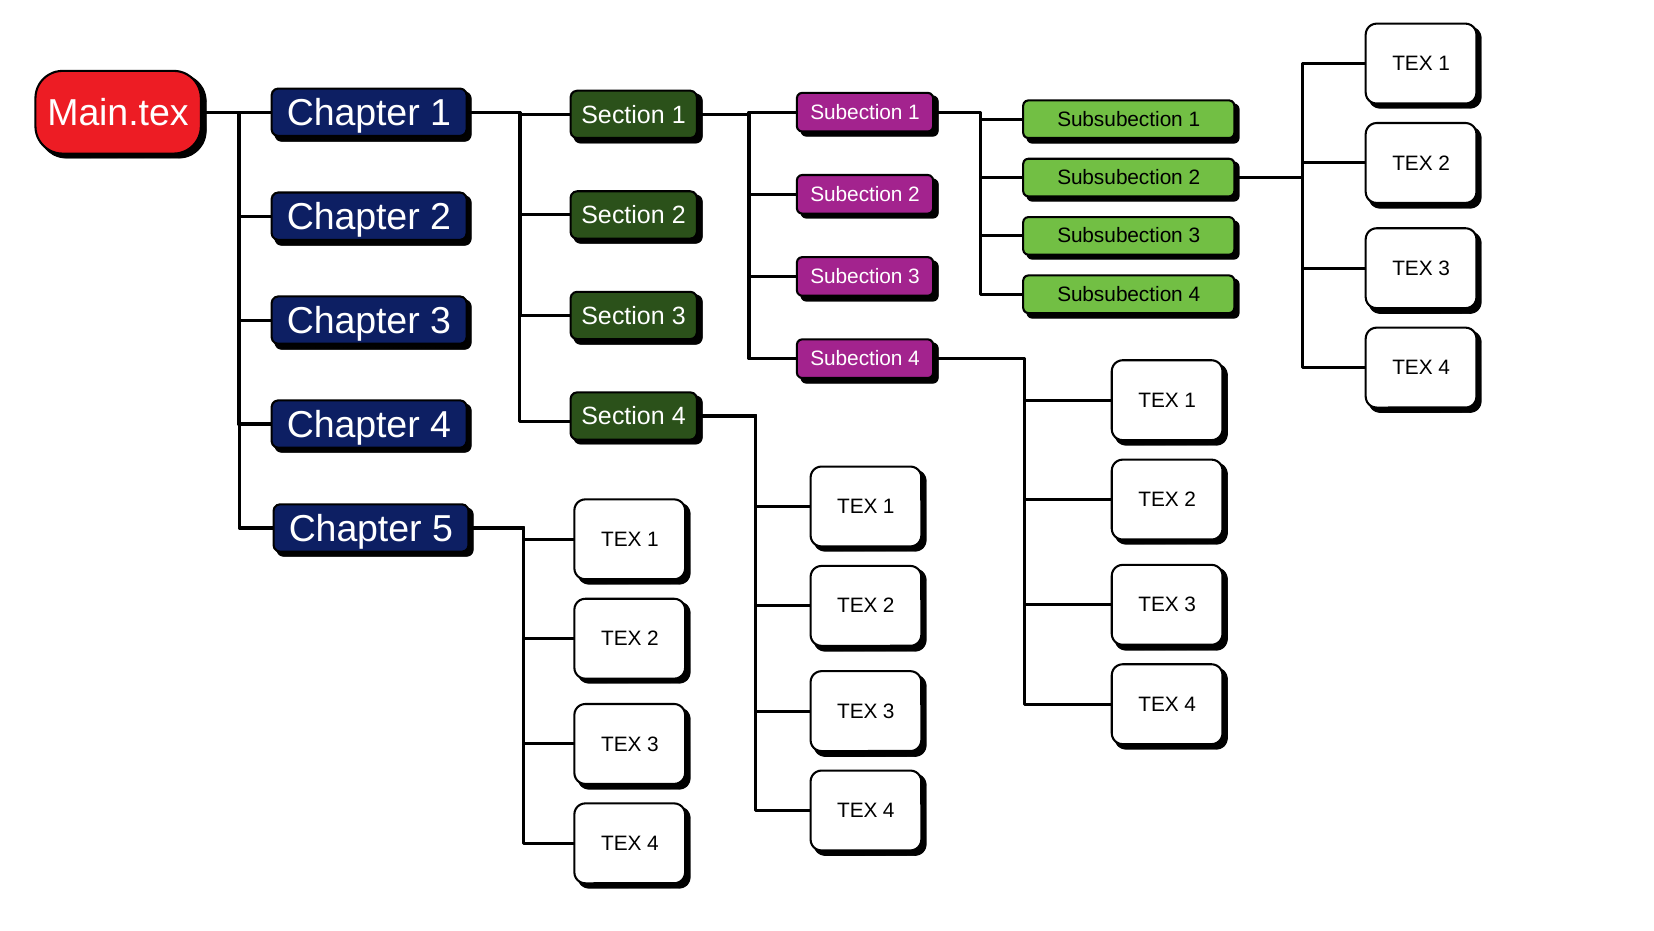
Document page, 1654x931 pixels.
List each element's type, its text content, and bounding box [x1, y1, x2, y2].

text_box TEX 2 [1365, 123, 1477, 203]
text_box Subsubection 2 [1023, 158, 1235, 197]
text_box Subsubection 3 [1023, 217, 1235, 255]
text_box TEX 3 [1111, 564, 1223, 645]
text_box TEX 3 [1365, 228, 1477, 309]
text_box TEX 1 [1111, 360, 1223, 441]
text_box Subection 4 [796, 339, 934, 379]
text_box TEX 4 [810, 770, 922, 851]
text_box Chapter 3 [271, 296, 467, 344]
text_box TEX 1 [574, 499, 686, 580]
text_box TEX 4 [1365, 327, 1477, 408]
text_box Section 3 [570, 291, 697, 340]
text_box TEX 2 [810, 565, 922, 646]
text_box Section 2 [570, 191, 697, 239]
text_box TEX 4 [1111, 664, 1223, 745]
text_box Subection 1 [796, 92, 934, 132]
text_box TEX 4 [574, 803, 686, 884]
text_box TEX 3 [810, 671, 922, 752]
text_box TEX 2 [1111, 459, 1223, 540]
text_box TEX 1 [1365, 23, 1477, 104]
text_box Section 4 [570, 392, 697, 440]
text_box Chapter 4 [271, 400, 467, 448]
text_box Subsubection 1 [1023, 100, 1235, 139]
text_box Chapter 2 [271, 192, 467, 240]
text_box Subection 3 [796, 257, 934, 296]
text_box TEX 2 [574, 598, 686, 679]
text_box Chapter 1 [271, 88, 467, 136]
text_box Subection 2 [796, 174, 934, 214]
text_box Section 1 [570, 90, 697, 139]
text_box Main.tex [35, 70, 201, 154]
text_box TEX 3 [574, 703, 686, 784]
text_box Chapter 5 [273, 504, 469, 552]
text_box TEX 1 [810, 466, 922, 547]
text_box Subsubection 4 [1023, 275, 1235, 314]
